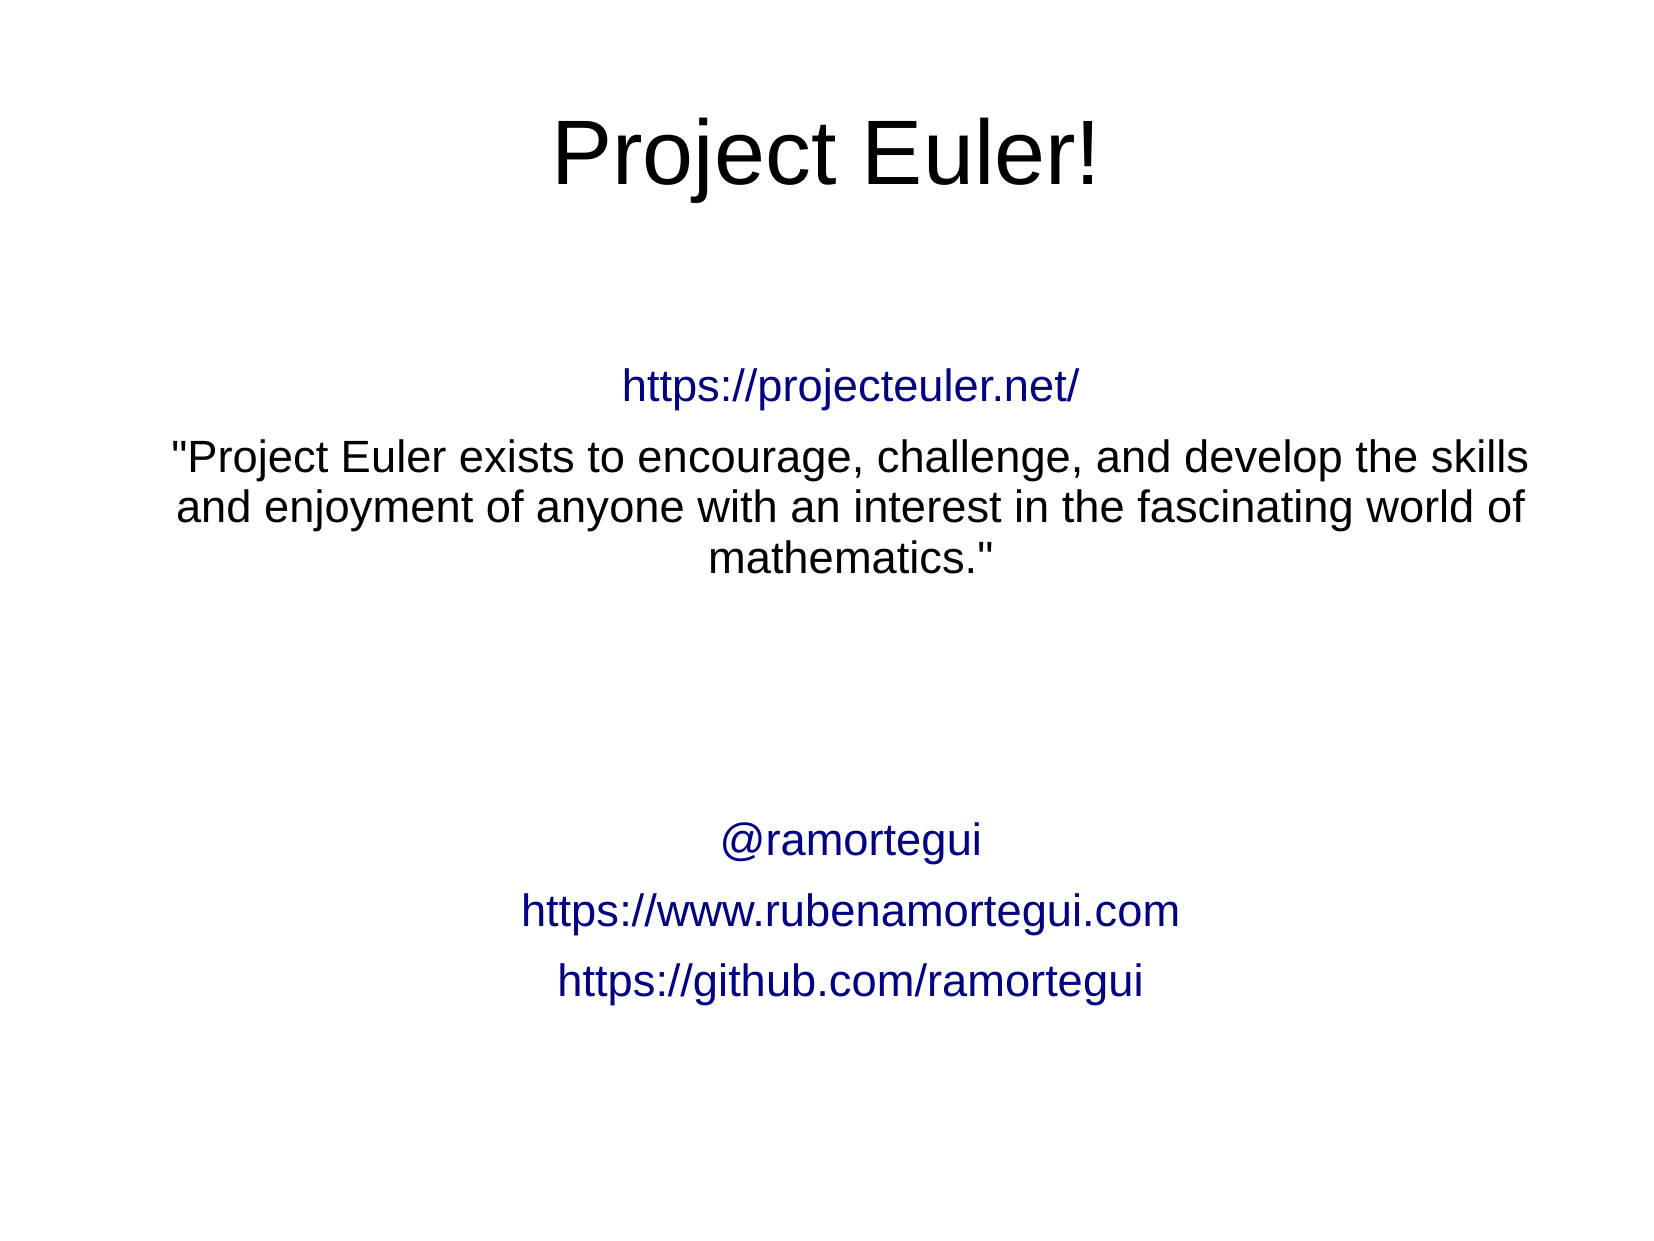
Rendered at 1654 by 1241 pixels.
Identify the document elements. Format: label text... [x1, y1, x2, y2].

list https://projecteuler.net/ "Project Euler exists to encourage, challenge, and develop the skills and enjoyment of anyone with an interest in the fascinating world of mathematics." @ramortegui https://www.rubenamortegui.com https://github.com/ramortegui [82, 290, 1571, 1010]
title Project Euler! [82, 49, 1571, 257]
